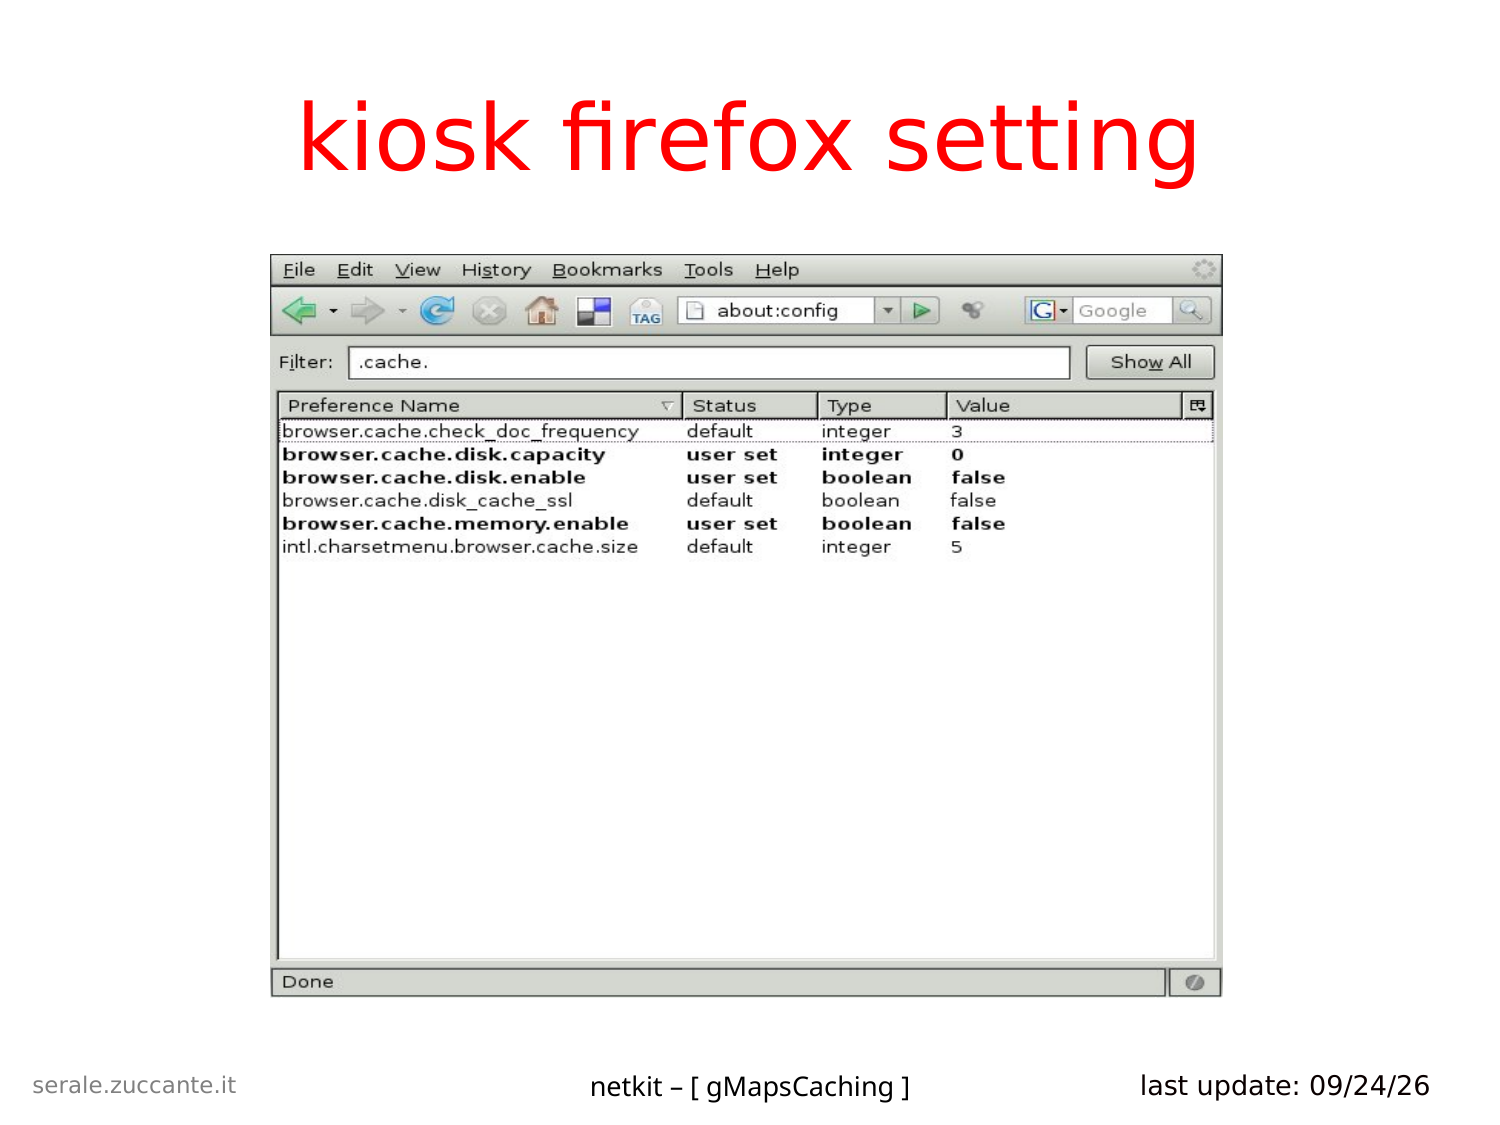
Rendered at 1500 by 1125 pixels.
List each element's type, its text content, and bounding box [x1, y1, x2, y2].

picture [270, 254, 1223, 998]
title kiosk firefox setting [75, 28, 1426, 250]
